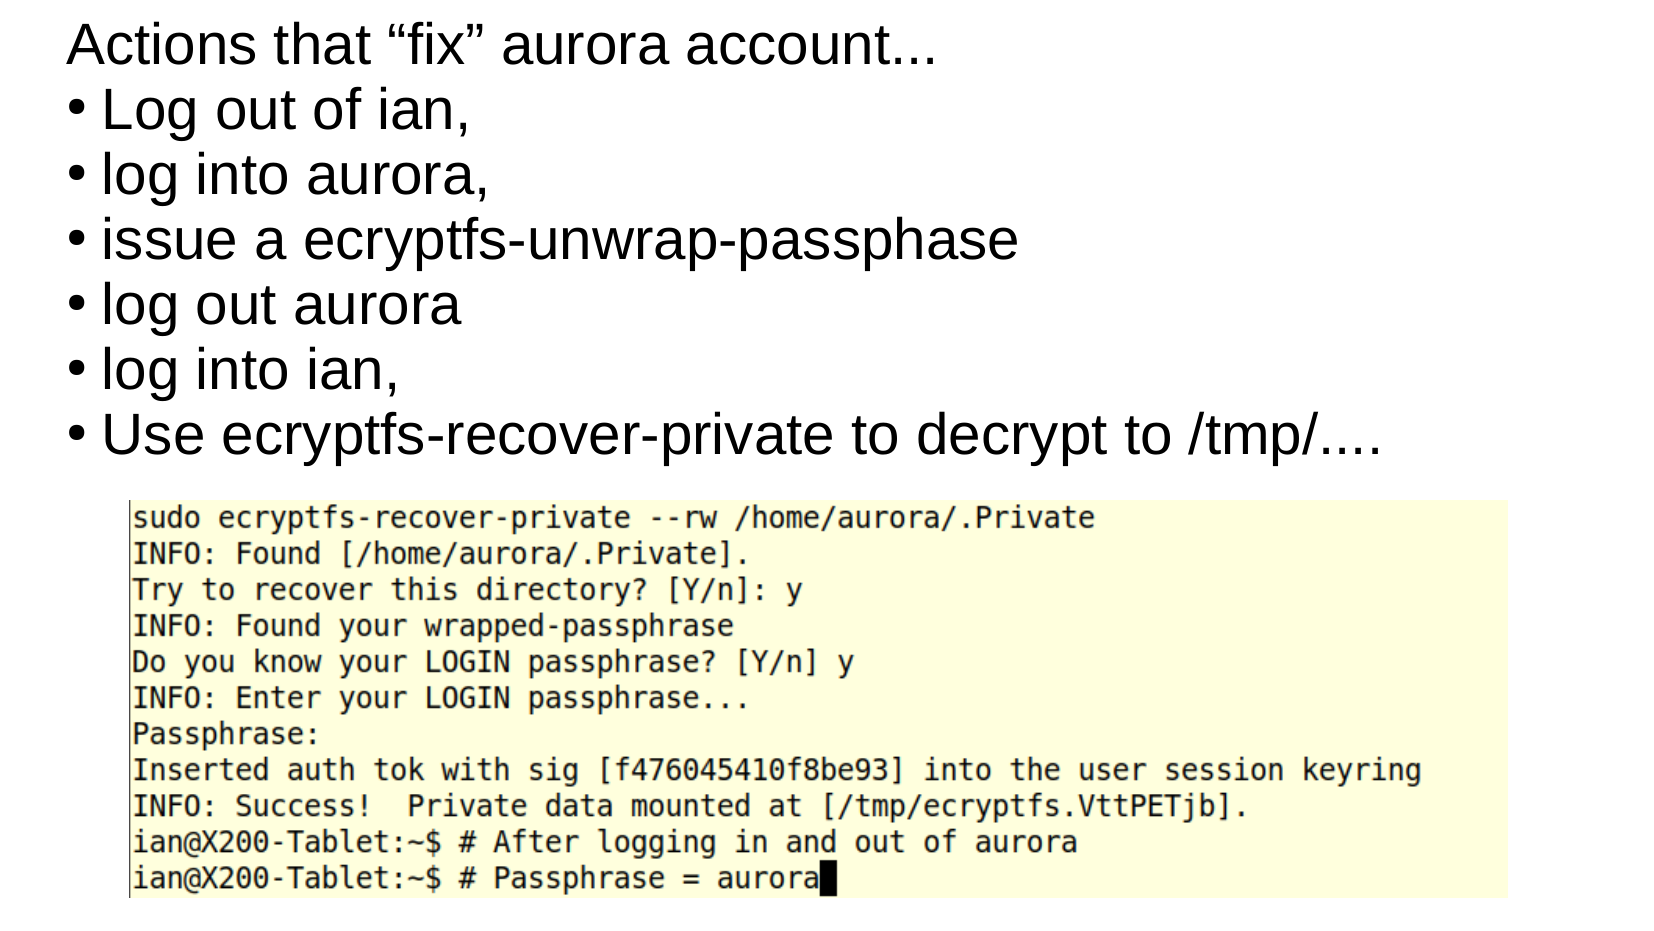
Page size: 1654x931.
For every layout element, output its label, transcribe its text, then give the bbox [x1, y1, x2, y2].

text_box Actions that “fix” aurora account... Log out of ian, log into aurora, issue a ecryptfs-unwrap-passphase log out aurora log into ian, Use ecryptfs-recover-private to decrypt to /tmp/.... [66, 11, 1595, 532]
picture [129, 532, 1508, 898]
